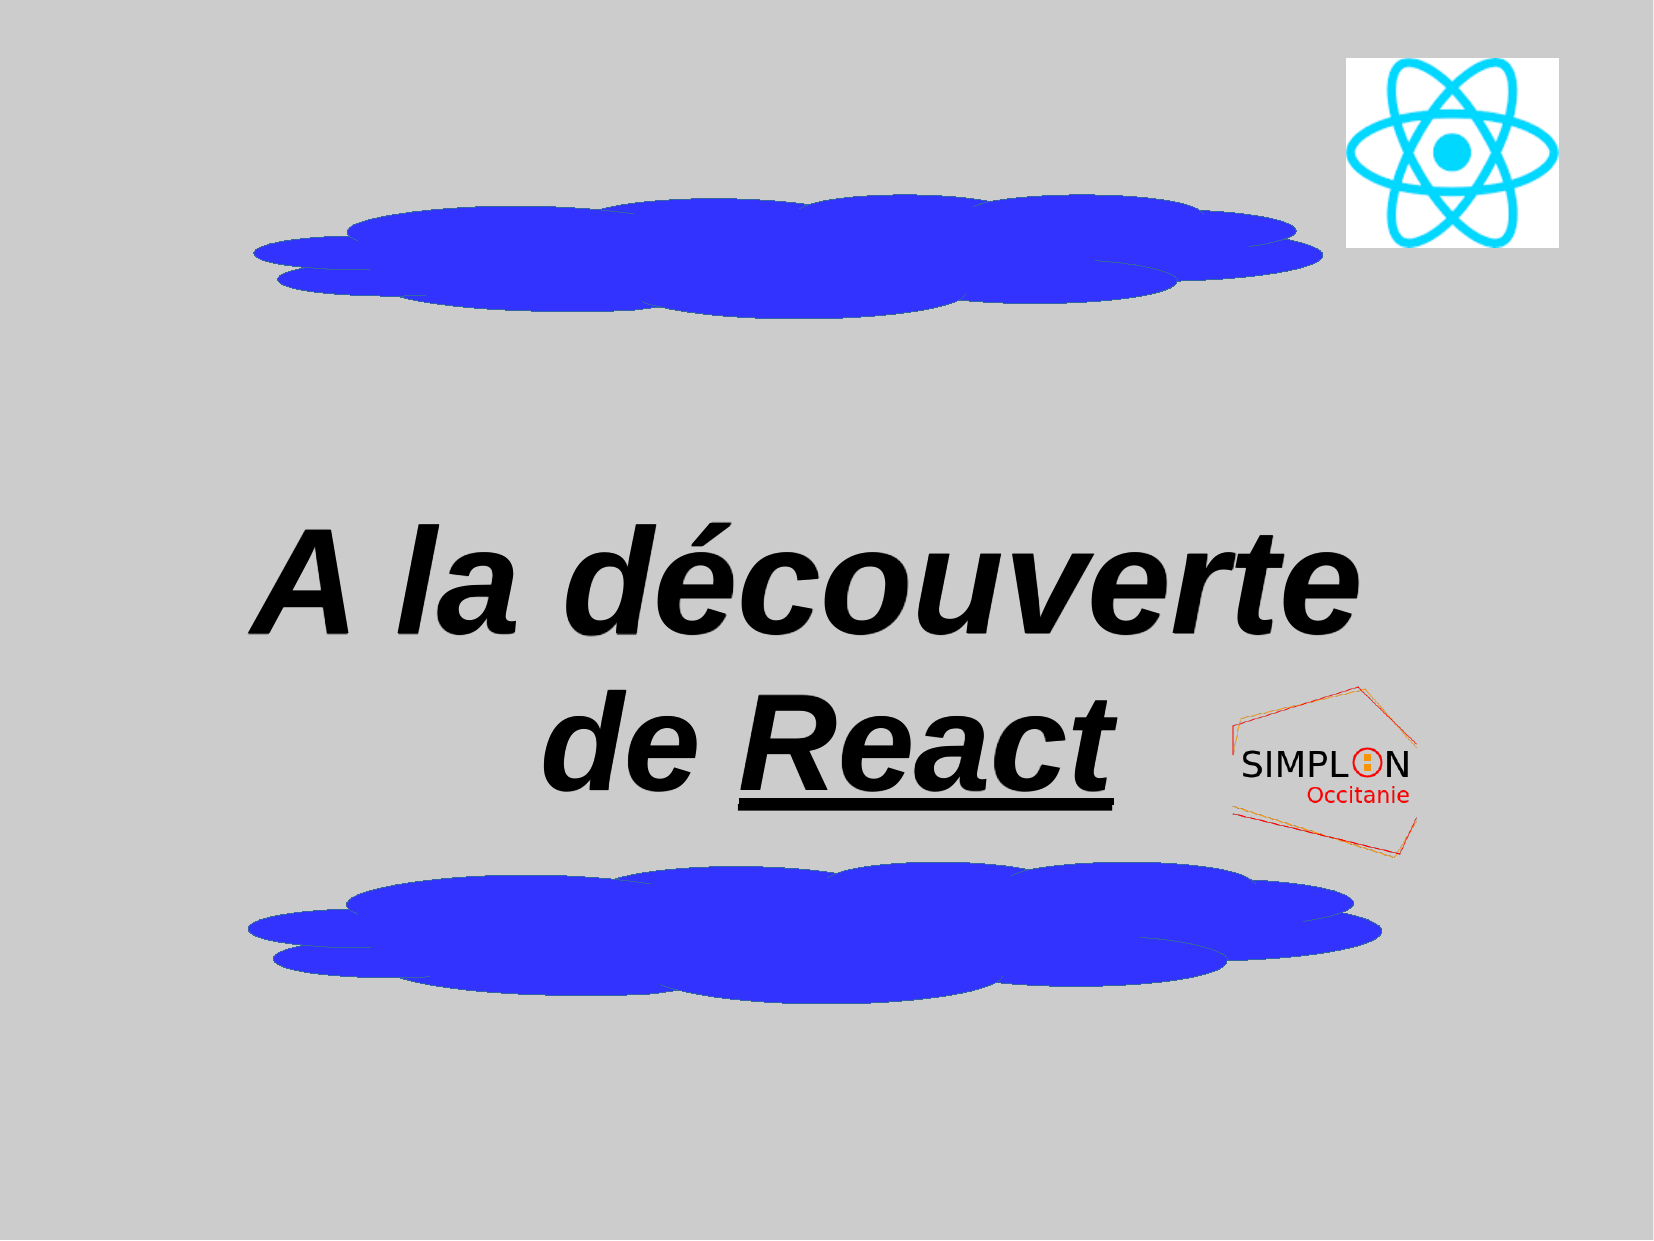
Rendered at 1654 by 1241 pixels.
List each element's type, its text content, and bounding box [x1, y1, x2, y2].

text_box [248, 862, 1382, 1004]
picture [1232, 686, 1417, 858]
text_box [253, 194, 1323, 319]
subtitle A la découverte de React [82, 299, 1571, 1019]
picture [1346, 58, 1559, 249]
